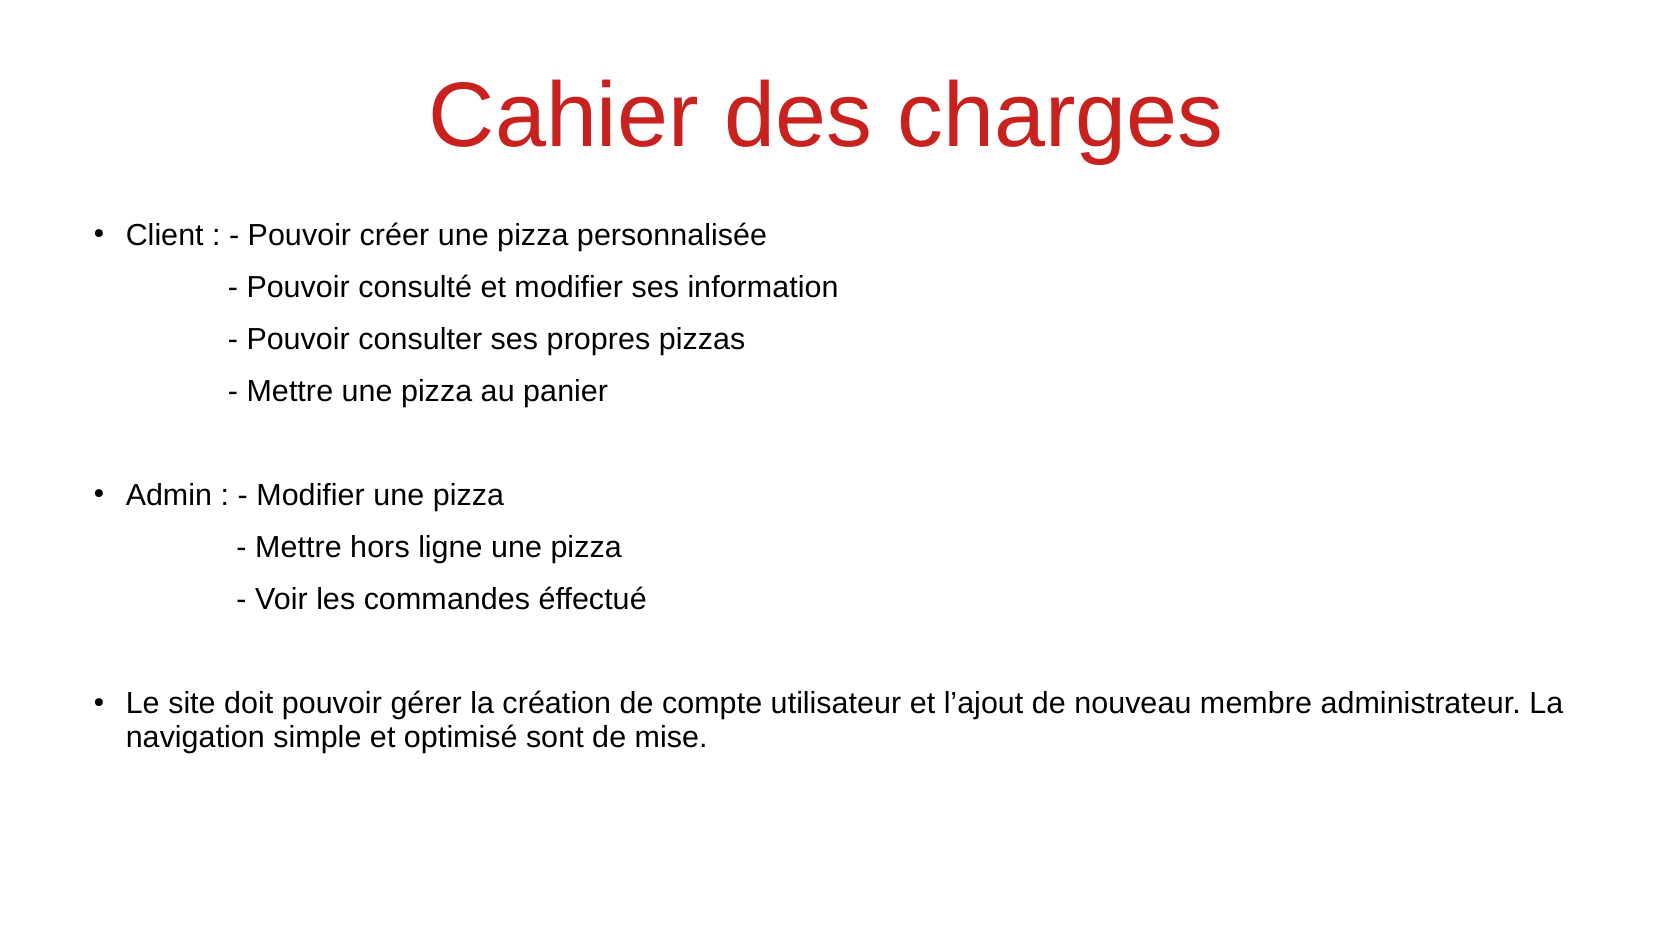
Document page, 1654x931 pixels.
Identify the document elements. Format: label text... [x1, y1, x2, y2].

list Client : - Pouvoir créer une pizza personnalisée - Pouvoir consulté et modifier ses information - Pouvoir consulter ses propres pizzas - Mettre une pizza au panier Admin : - Modifier une pizza - Mettre hors ligne une pizza - Voir les commandes éffectué Le site doit pouvoir gérer la création de compte utilisateur et l’ajout de nouveau membre administrateur. La navigation simple et optimisé sont de mise. [82, 217, 1571, 758]
title Cahier des charges [82, 37, 1571, 193]
